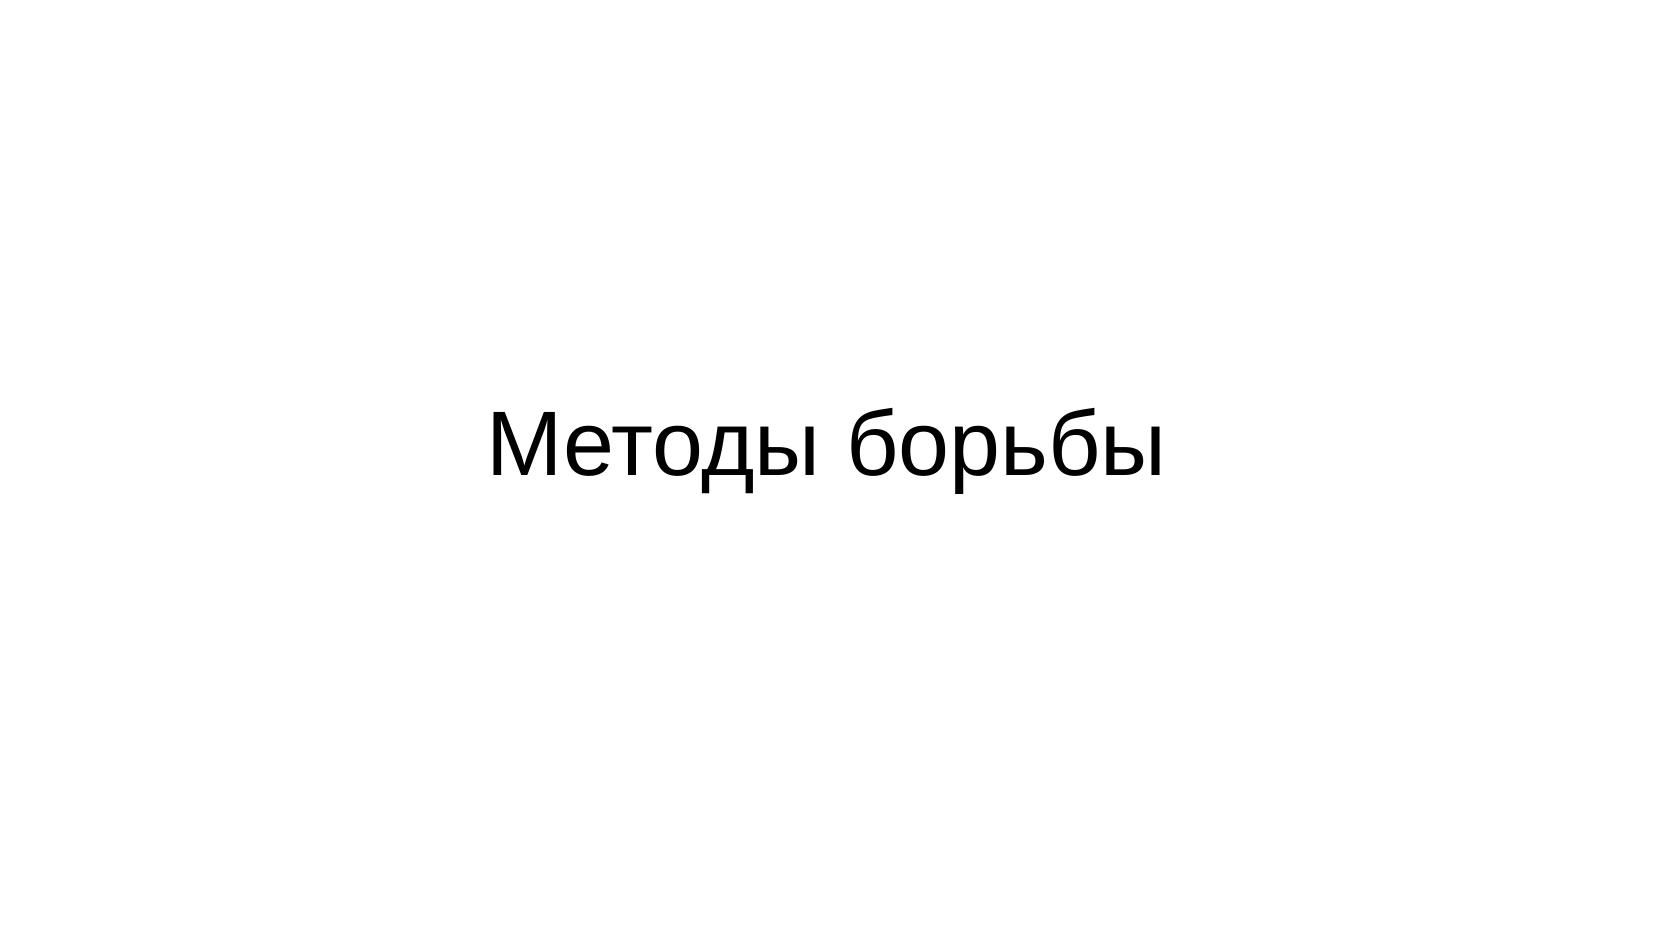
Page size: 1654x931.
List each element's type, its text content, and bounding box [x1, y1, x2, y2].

title Методы борьбы [82, 366, 1571, 522]
